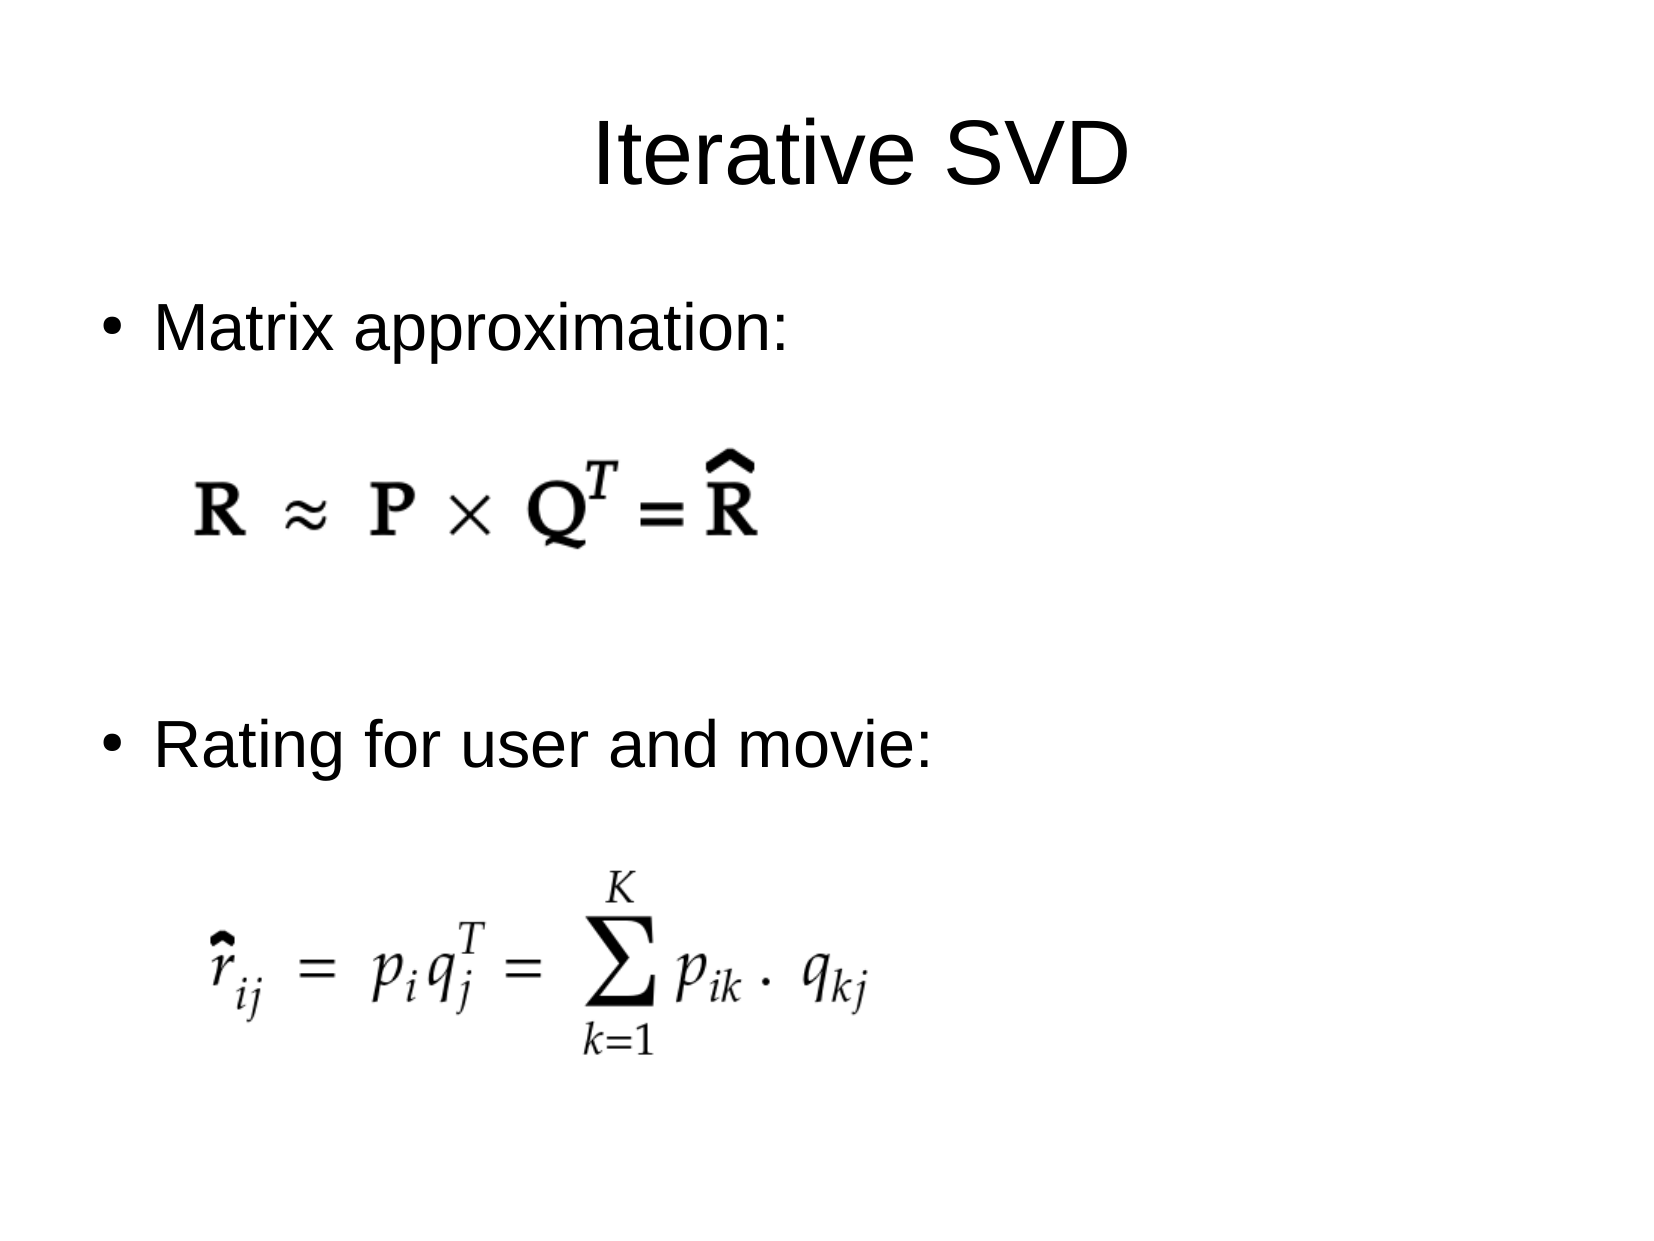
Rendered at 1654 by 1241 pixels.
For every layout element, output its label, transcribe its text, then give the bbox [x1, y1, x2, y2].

title Iterative SVD [82, 49, 1571, 257]
picture [153, 862, 898, 1111]
picture [165, 413, 804, 579]
list Matrix approximation: Rating for user and movie: [82, 290, 1571, 1010]
